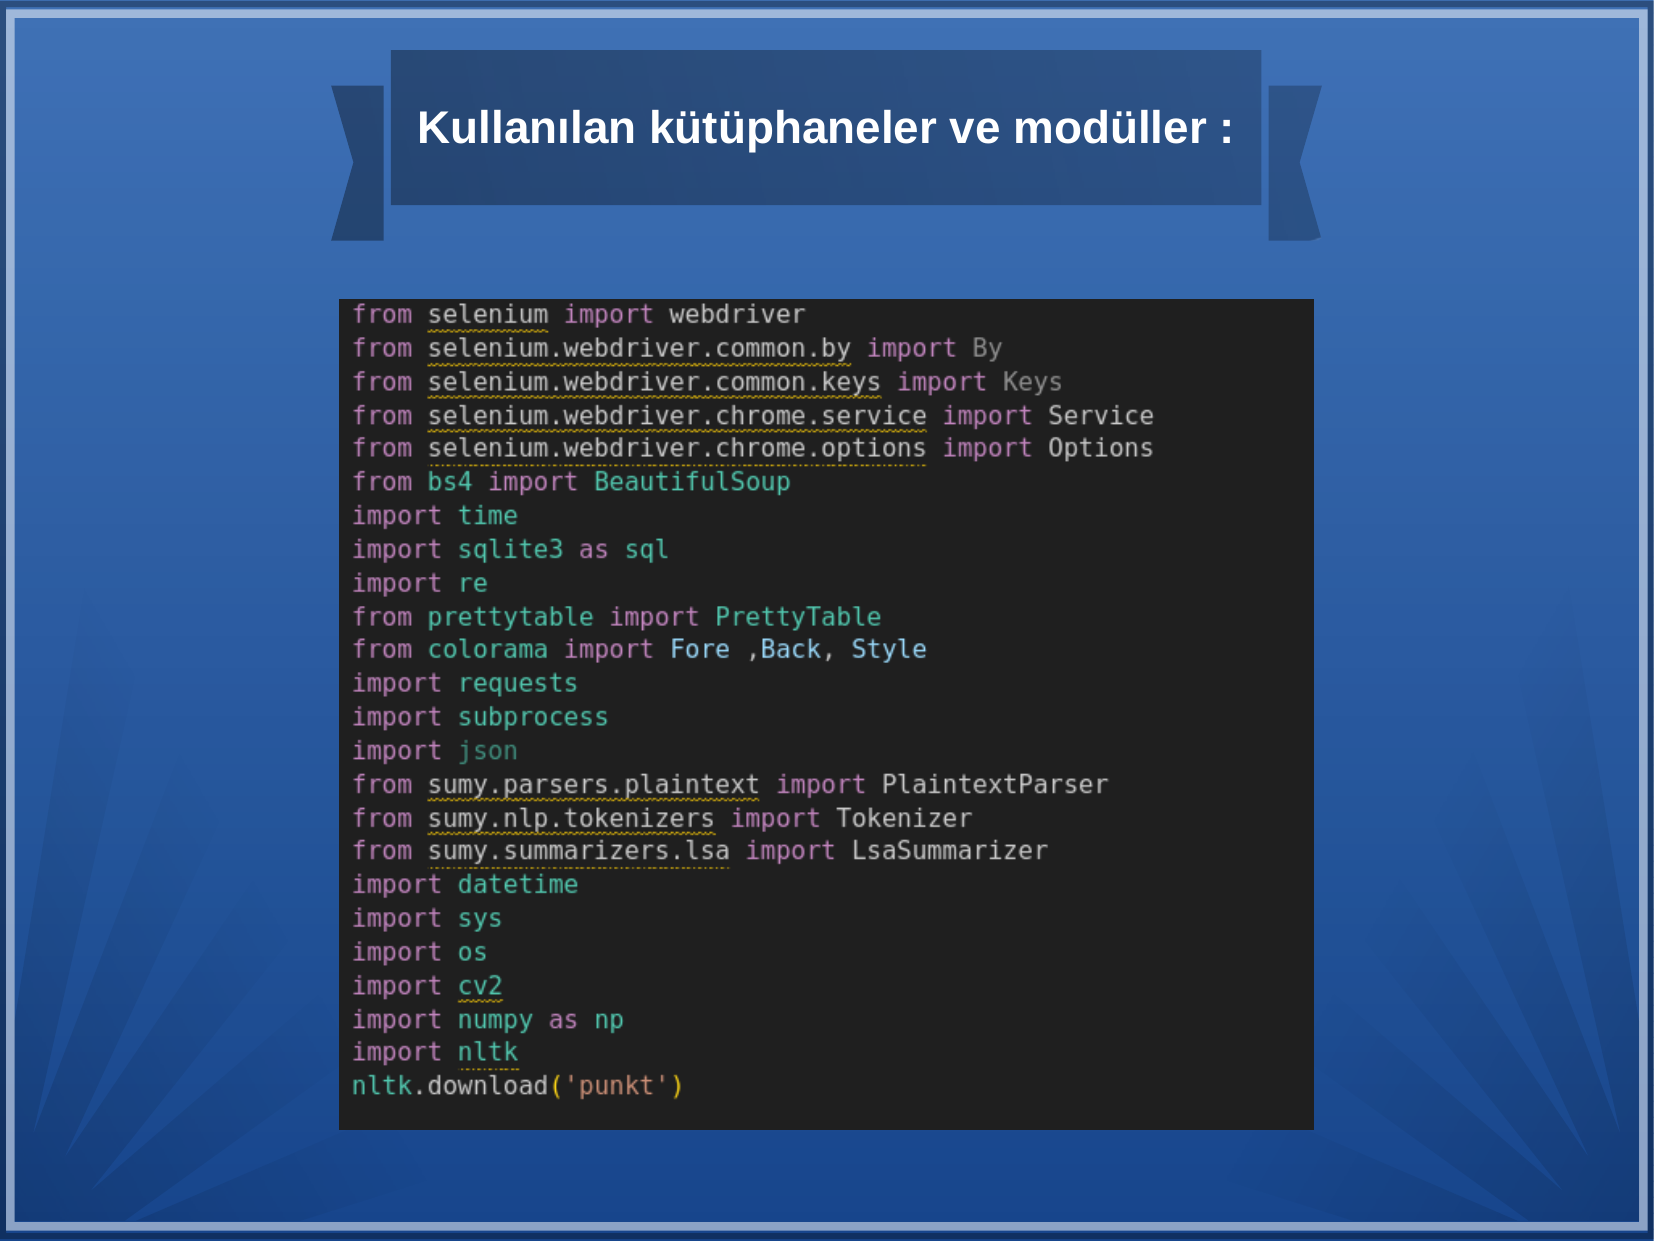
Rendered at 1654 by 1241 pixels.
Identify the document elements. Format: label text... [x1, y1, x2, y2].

title Kullanılan kütüphaneler ve modüller : [82, 49, 1571, 257]
picture [339, 299, 1314, 1130]
